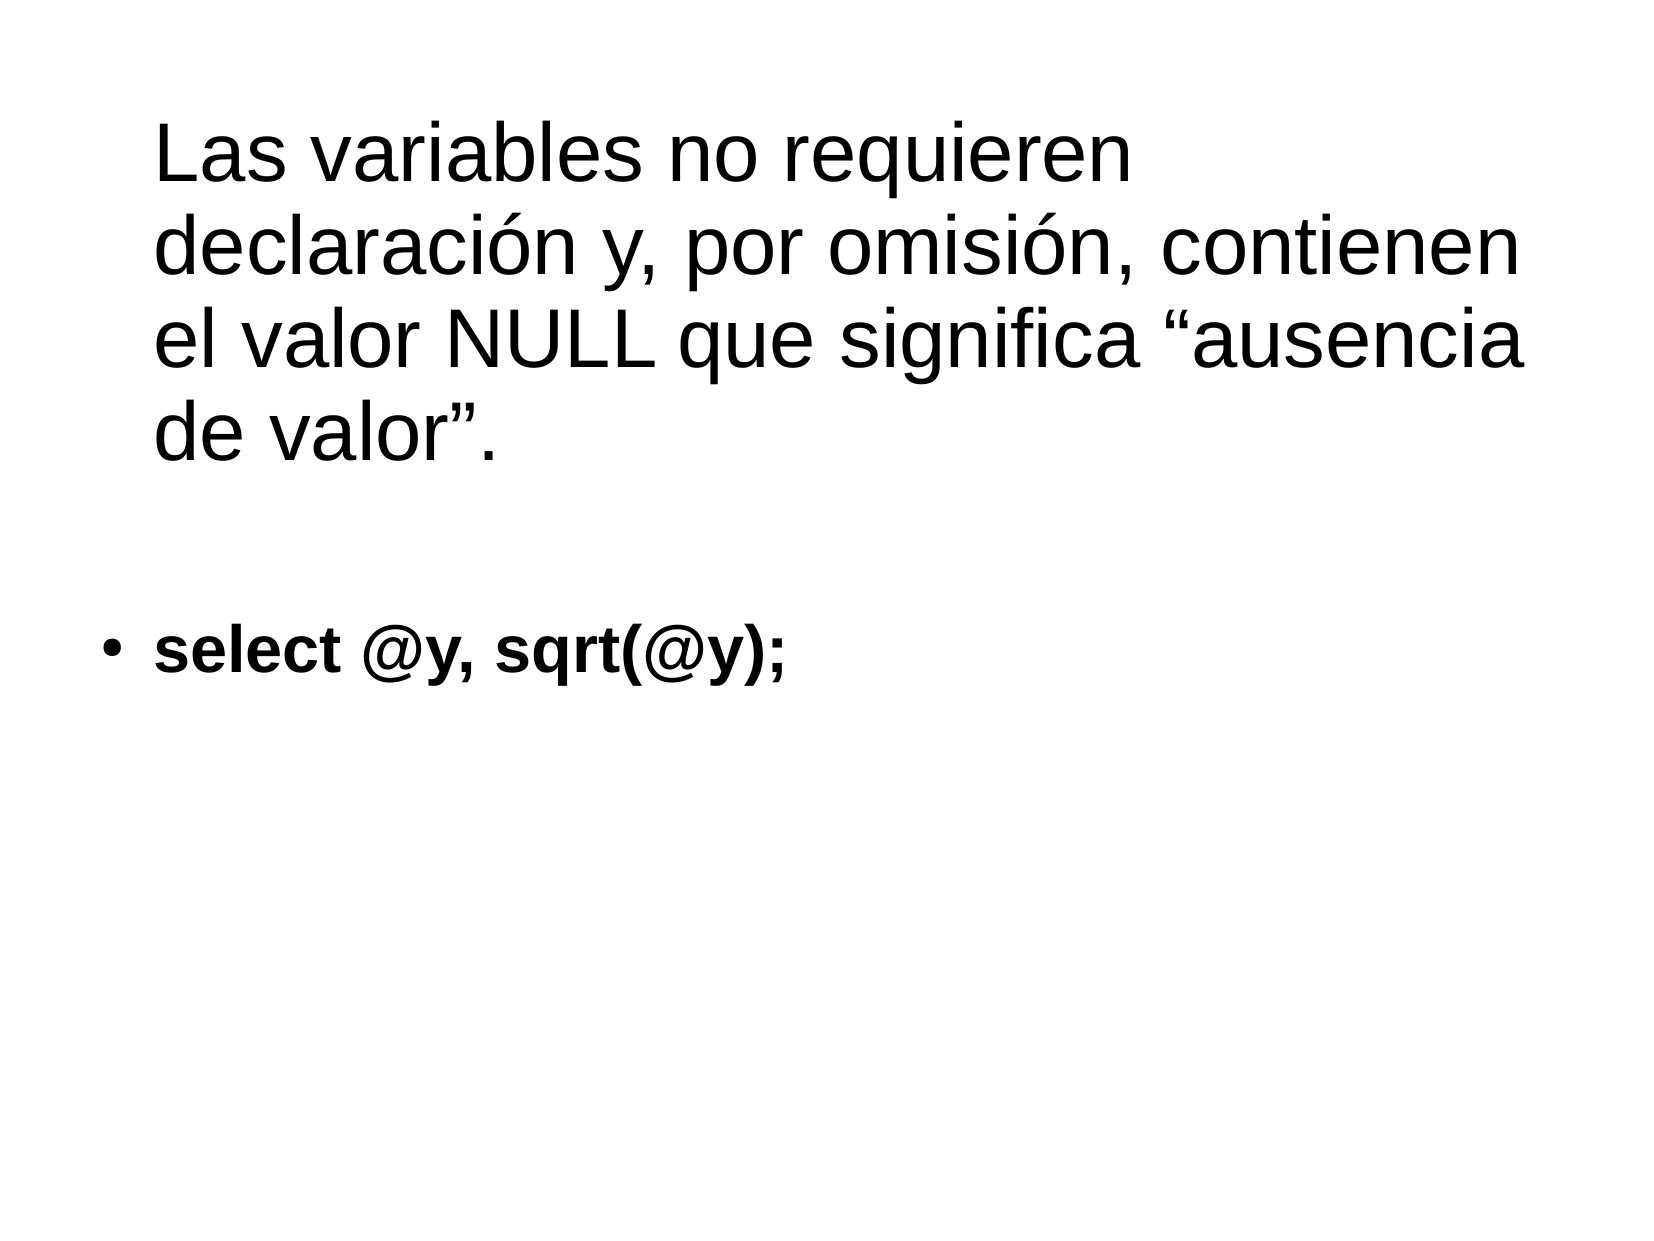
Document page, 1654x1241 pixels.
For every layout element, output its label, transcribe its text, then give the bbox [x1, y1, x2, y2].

list Las variables no requieren declaración y, por omisión, contienen el valor NULL que significa “ausencia de valor”. select @y, sqrt(@y); [82, 106, 1571, 1010]
